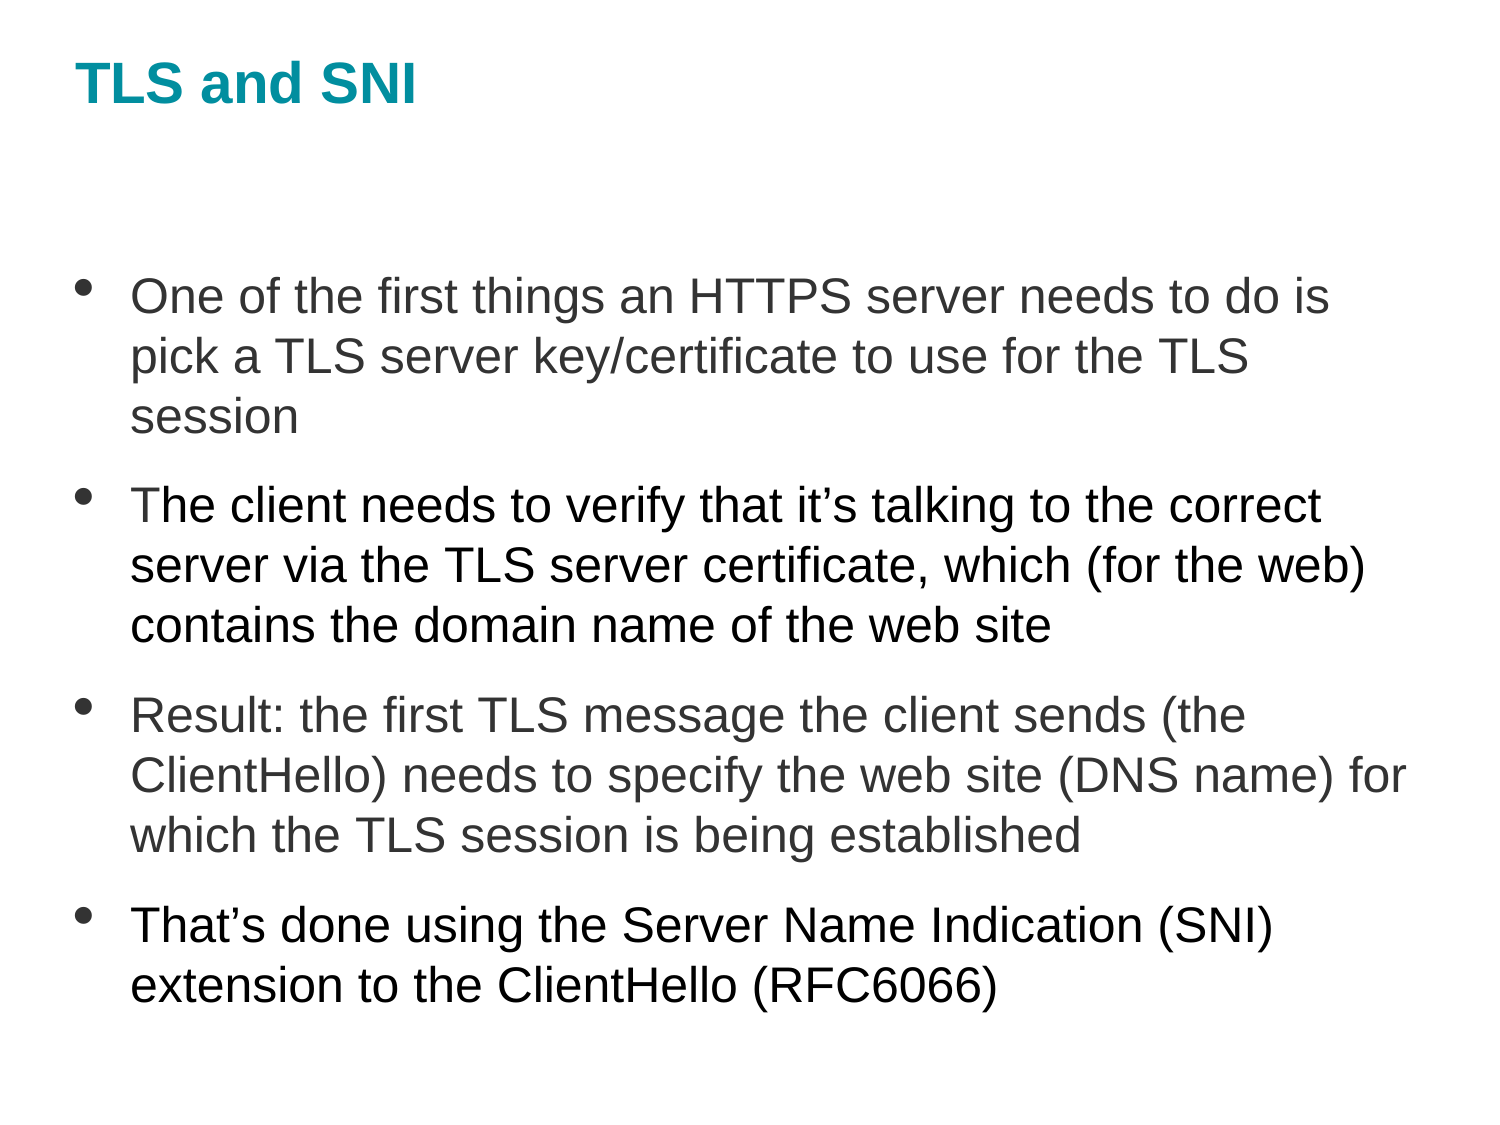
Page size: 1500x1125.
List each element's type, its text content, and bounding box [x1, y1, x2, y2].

text_box One of the first things an HTTPS server needs to do is pick a TLS server key/certificate to use for the TLS session The client needs to verify that it’s talking to the correct server via the TLS server certificate, which (for the web) contains the domain name of the web site Result: the first TLS message the client sends (the ClientHello) needs to specify the web site (DNS name) for which the TLS session is being established That’s done using the Server Name Indication (SNI) extension to the ClientHello (RFC6066) [75, 263, 1426, 916]
text_box TLS and SNI [75, 44, 1426, 233]
